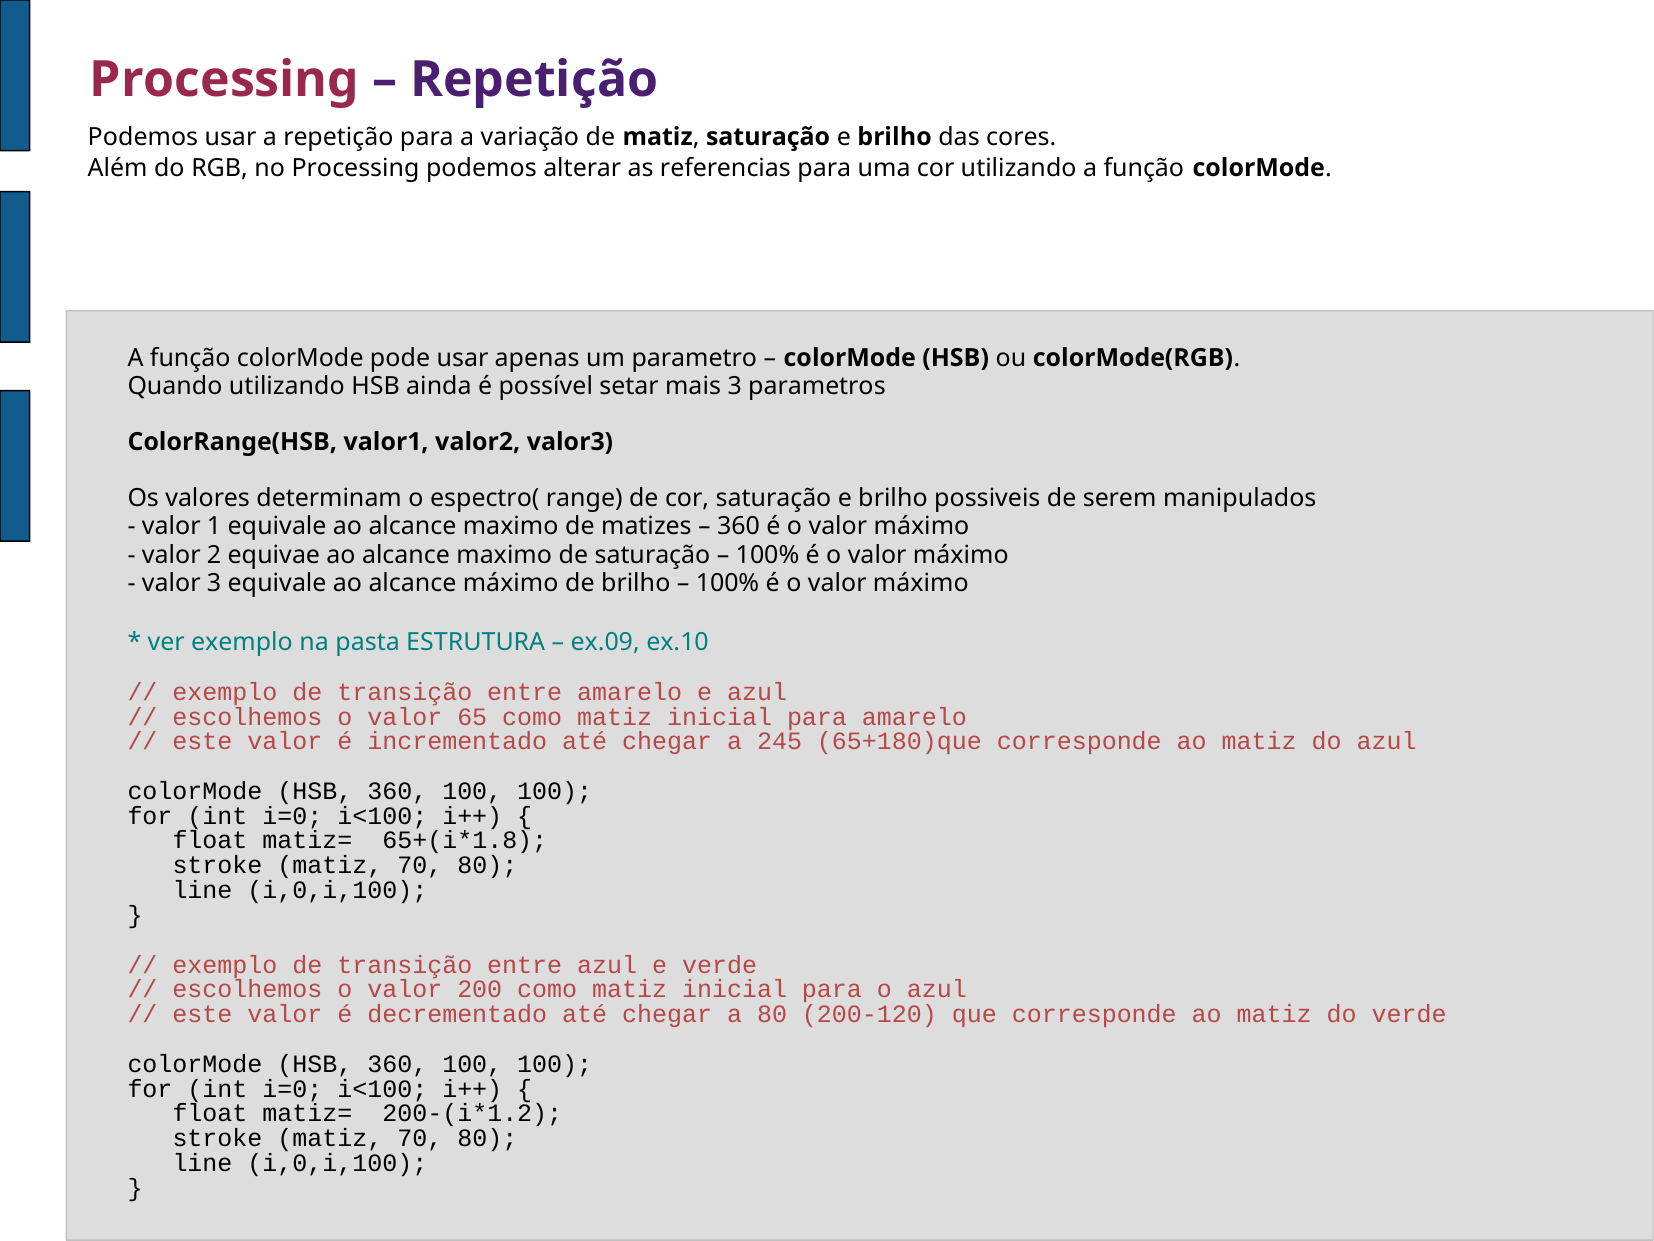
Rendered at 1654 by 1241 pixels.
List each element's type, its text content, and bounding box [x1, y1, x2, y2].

text_box Processing – Repetição [75, 37, 1501, 112]
text_box A função colorMode pode usar apenas um parametro – colorMode (HSB) ou colorMode(RGB). Quando utilizando HSB ainda é possível setar mais 3 parametros ColorRange(HSB, valor1, valor2, valor3) Os valores determinam o espectro( range) de cor, saturação e brilho possiveis de serem manipulados - valor 1 equivale ao alcance maximo de matizes – 360 é o valor máximo - valor 2 equivae ao alcance maximo de saturação – 100% é o valor máximo - valor 3 equivale ao alcance máximo de brilho – 100% é o valor máximo * ver exemplo na pasta ESTRUTURA – ex.09, ex.10 // exemplo de transição entre amarelo e azul // escolhemos o valor 65 como matiz inicial para amarelo // este valor é incrementado até chegar a 245 (65+180)que corresponde ao matiz do azul colorMode (HSB, 360, 100, 100); for (int i=0; i<100; i++) { float matiz= 65+(i*1.8); stroke (matiz, 70, 80); line (i,0,i,100); } // exemplo de transição entre azul e verde // escolhemos o valor 200 como matiz inicial para o azul // este valor é decrementado até chegar a 80 (200-120) que corresponde ao matiz do verde colorMode (HSB, 360, 100, 100); for (int i=0; i<100; i++) { float matiz= 200-(i*1.2); stroke (matiz, 70, 80); line (i,0,i,100); } [112, 335, 1463, 1241]
text_box Podemos usar a repetição para a variação de matiz, saturação e brilho das cores. Além do RGB, no Processing podemos alterar as referencias para uma cor utilizando a função colorMode. [72, 112, 1529, 188]
